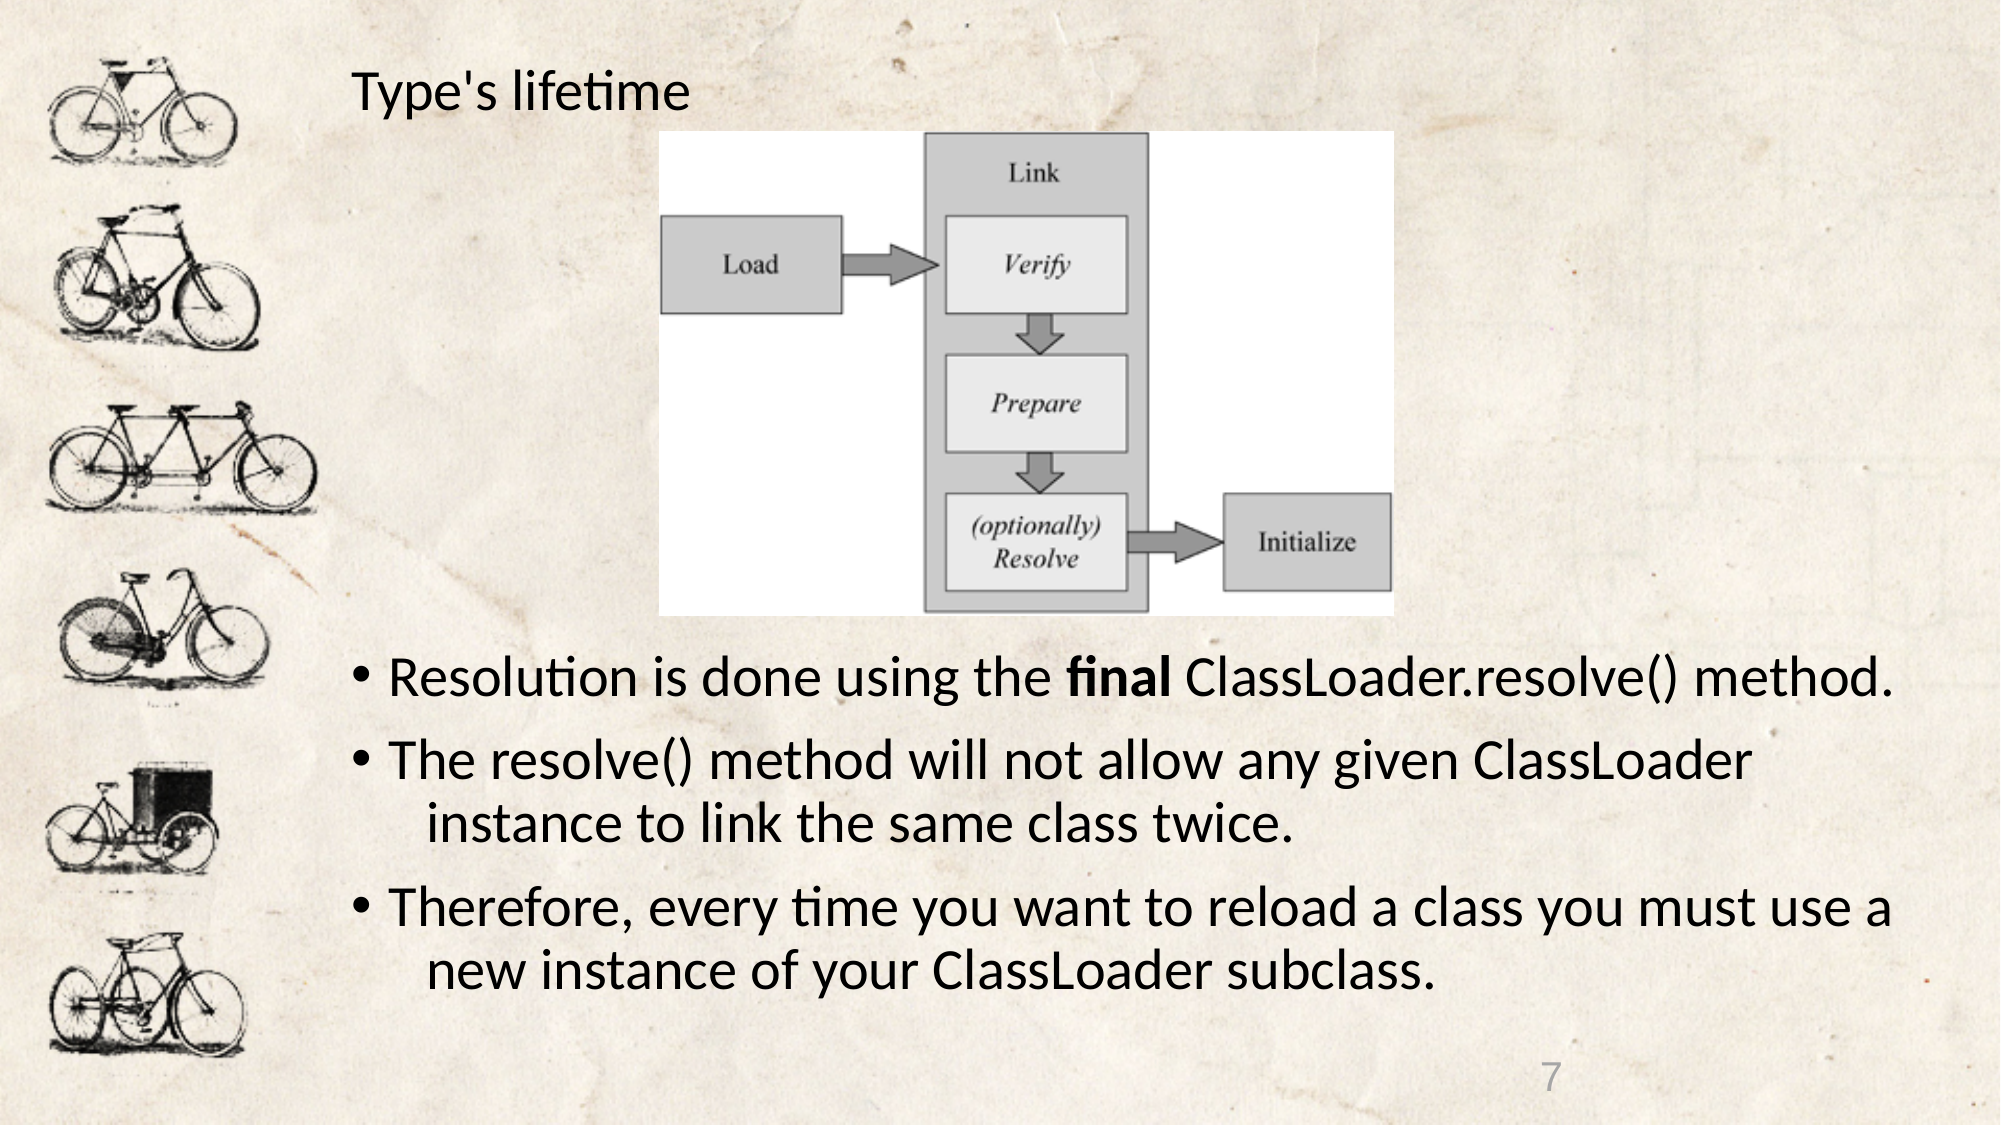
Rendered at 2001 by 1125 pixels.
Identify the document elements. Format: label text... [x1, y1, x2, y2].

picture [659, 131, 1394, 616]
text_box 7 [1524, 1042, 1975, 1103]
list Type's lifetime Resolution is done using the final ClassLoader.resolve() method. The resolve() method will not allow any given ClassLoader instance to link the same class twice. Therefore, every time you want to reload a class you must use a new instance of your ClassLoader subclass. [336, 52, 1944, 1026]
